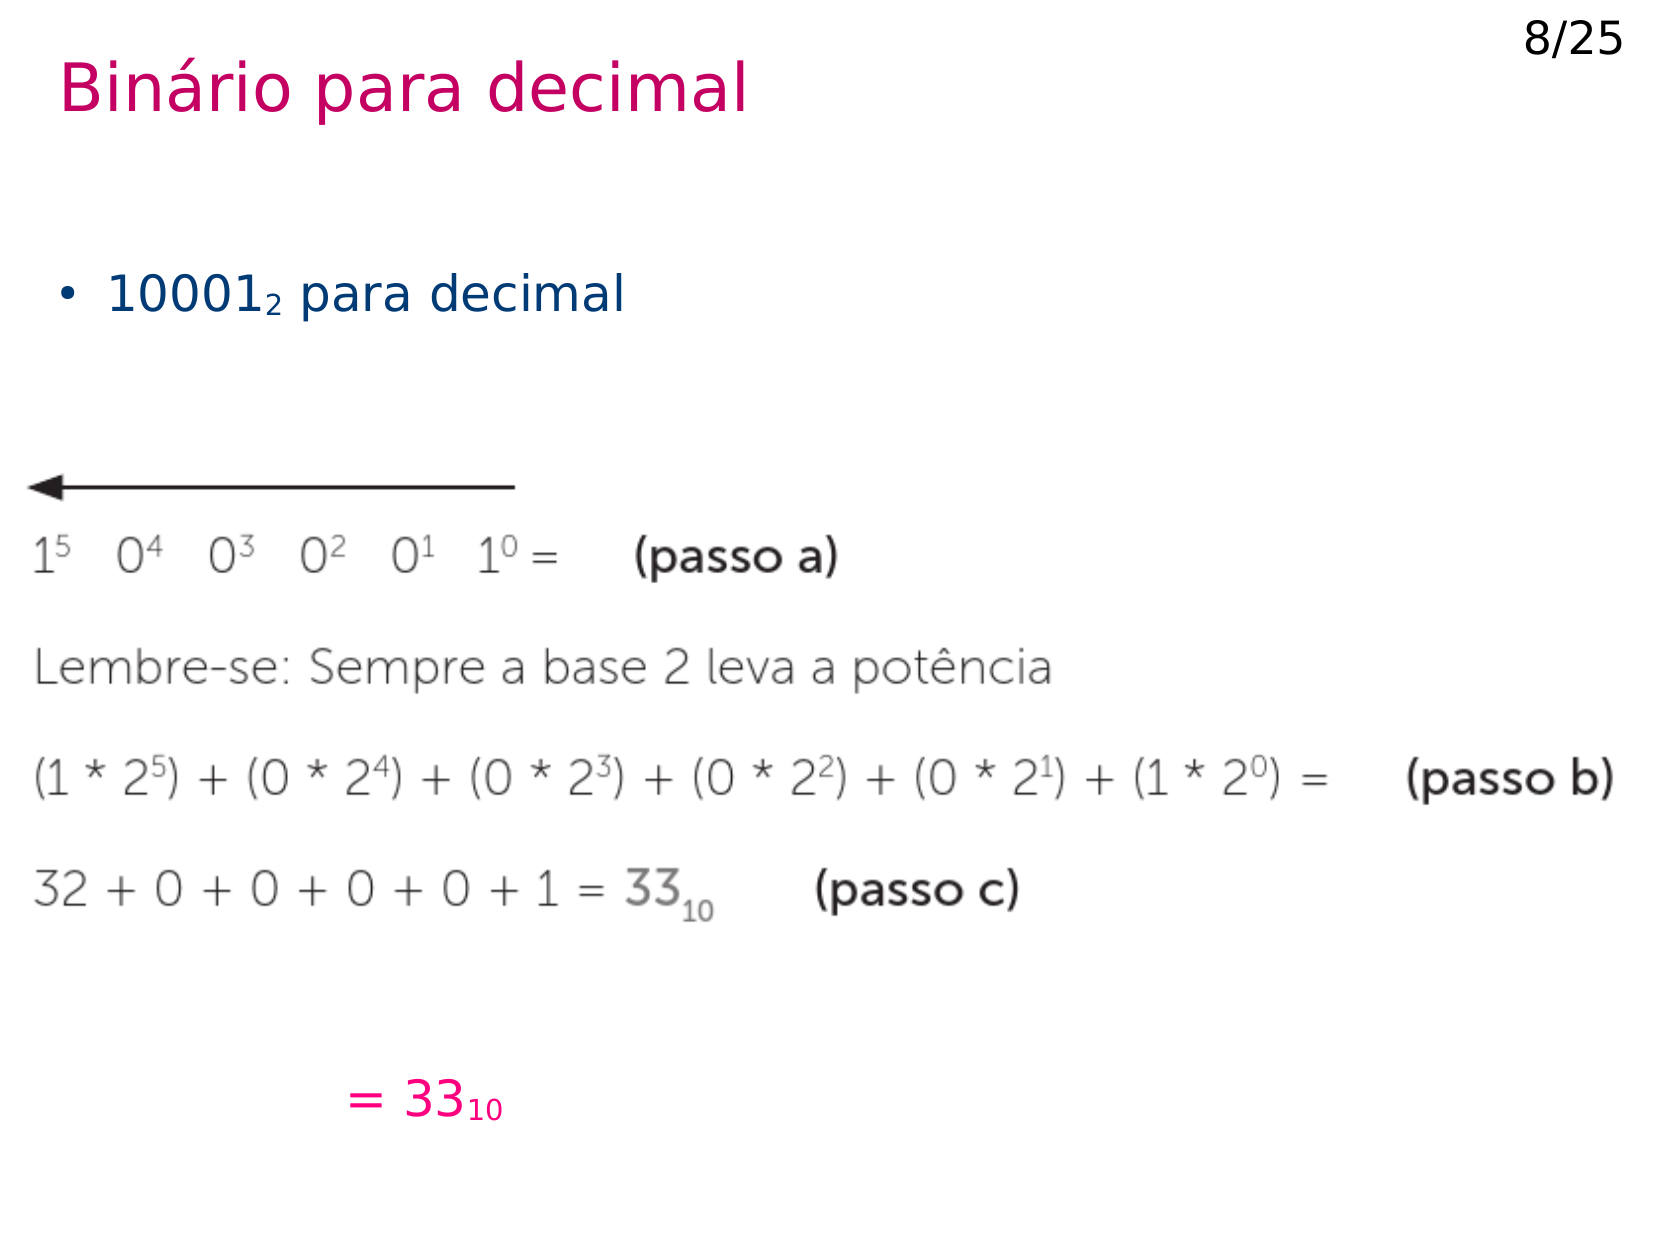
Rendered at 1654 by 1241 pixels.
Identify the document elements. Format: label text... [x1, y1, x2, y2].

picture [17, 472, 1623, 934]
title Binário para decimal [59, 29, 1625, 148]
text_box = 3310 [330, 1062, 519, 1137]
list 100012 para decimal [59, 236, 1625, 1211]
